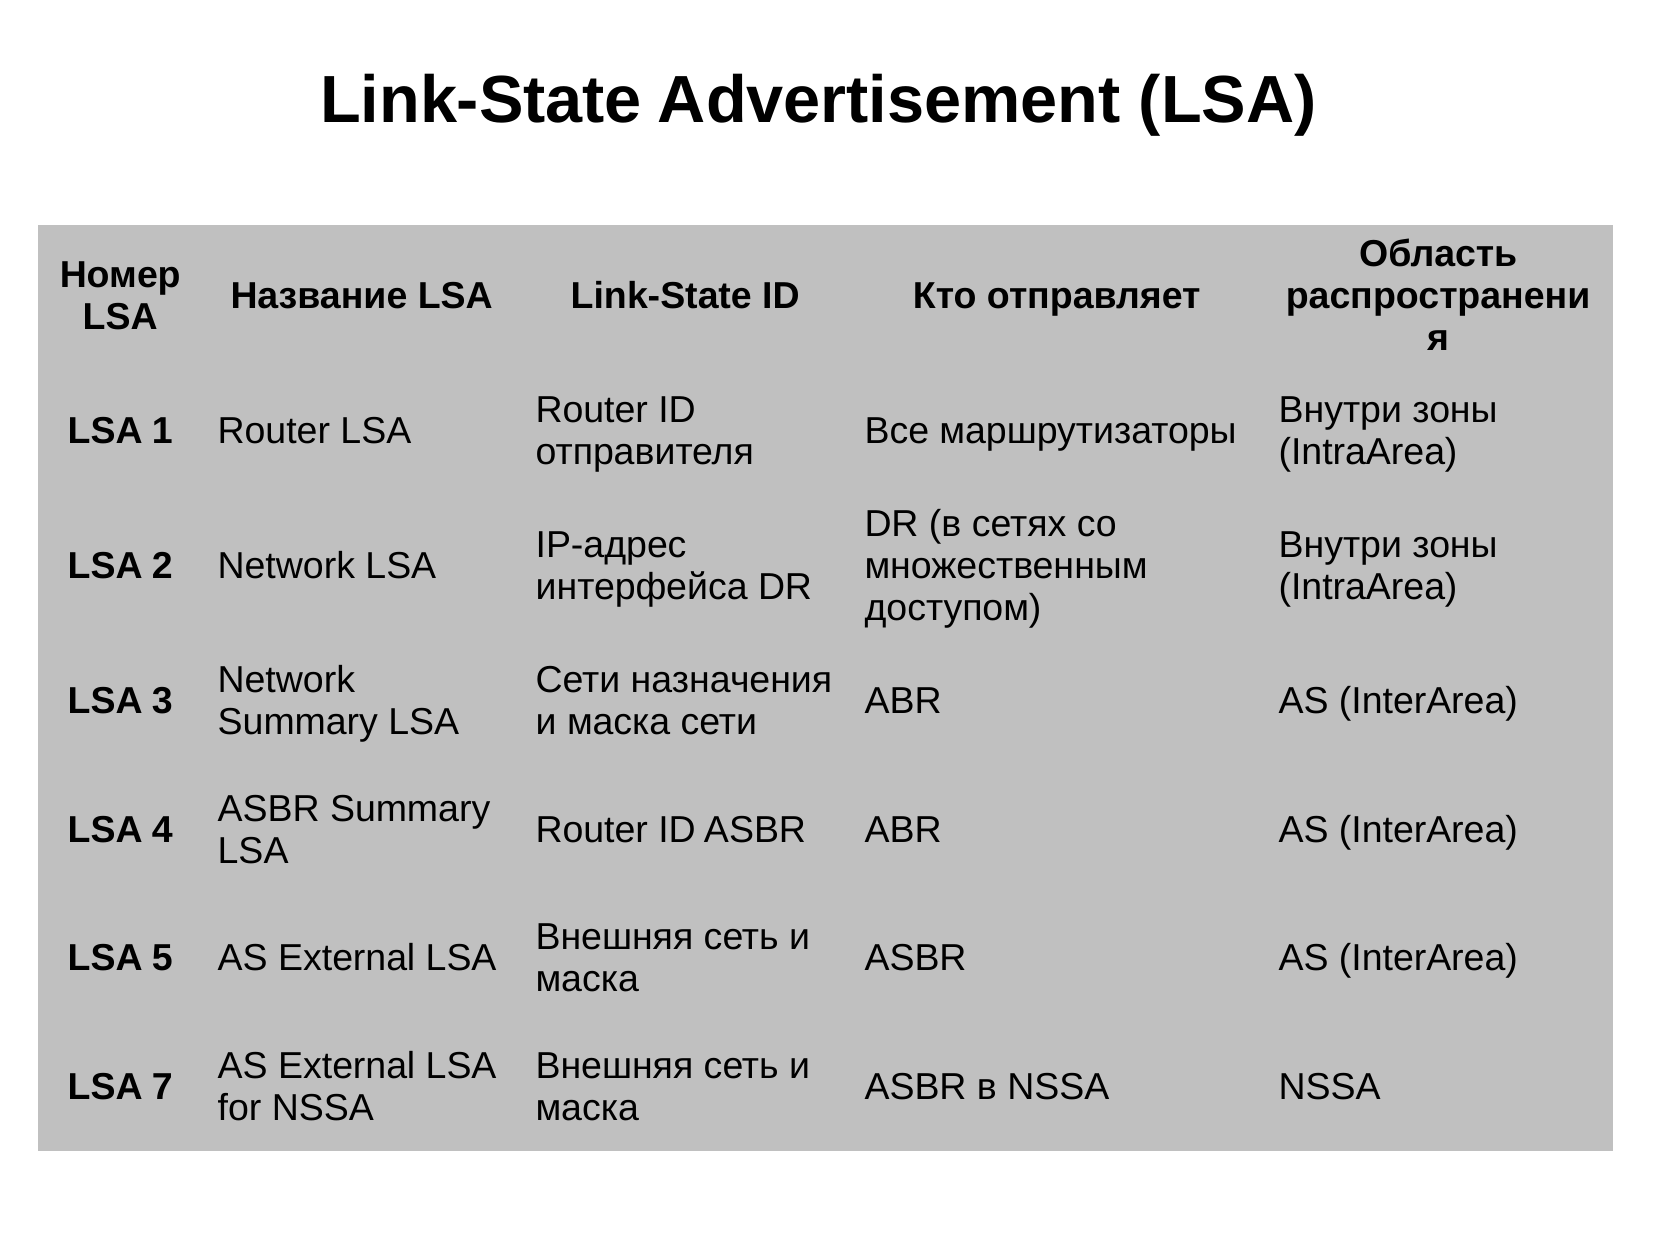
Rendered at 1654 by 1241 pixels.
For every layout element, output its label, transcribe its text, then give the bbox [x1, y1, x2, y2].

table_header Название LSA [203, 225, 521, 366]
table_cell LSA 3 [38, 636, 203, 765]
table_cell ASBR в NSSA [850, 1022, 1264, 1151]
table_cell DR (в сетях со множественным доступом) [850, 495, 1264, 636]
table_header Номер LSA [38, 225, 203, 366]
table_cell ABR [850, 636, 1264, 765]
table_header Кто отправляет [850, 225, 1264, 366]
table_cell AS External LSA [203, 893, 521, 1022]
table_cell Сети назначения и маска сети [521, 636, 850, 765]
table_cell Внутри зоны (IntraArea) [1264, 366, 1613, 495]
table_cell Network Summary LSA [203, 636, 521, 765]
table_cell Внутри зоны (IntraArea) [1264, 495, 1613, 636]
table_cell ABR [850, 765, 1264, 893]
table_cell Router LSA [203, 366, 521, 495]
table_header Link-State ID [521, 225, 850, 366]
table_header Область распространения [1264, 225, 1613, 366]
table_cell Внешняя сеть и маска [521, 1022, 850, 1151]
table_cell AS External LSA for NSSA [203, 1022, 521, 1151]
table_cell AS (InterArea) [1264, 636, 1613, 765]
table_cell AS (InterArea) [1264, 893, 1613, 1022]
table_cell AS (InterArea) [1264, 765, 1613, 893]
table_cell LSA 5 [38, 893, 203, 1022]
table_cell Router ID ASBR [521, 765, 850, 893]
table_cell LSA 2 [38, 495, 203, 636]
table_cell Network LSA [203, 495, 521, 636]
table_cell LSA 4 [38, 765, 203, 893]
table_cell Внешняя сеть и маска [521, 893, 850, 1022]
table_cell Router ID отправителя [521, 366, 850, 495]
table_cell LSA 7 [38, 1022, 203, 1151]
table_cell ASBR [850, 893, 1264, 1022]
table_cell NSSA [1264, 1022, 1613, 1151]
table_cell Все маршрутизаторы [850, 366, 1264, 495]
table_cell ASBR Summary LSA [203, 765, 521, 893]
title Link-State Advertisement (LSA) [75, 37, 1564, 169]
table_cell IP-адрес интерфейса DR [521, 495, 850, 636]
table_cell LSA 1 [38, 366, 203, 495]
